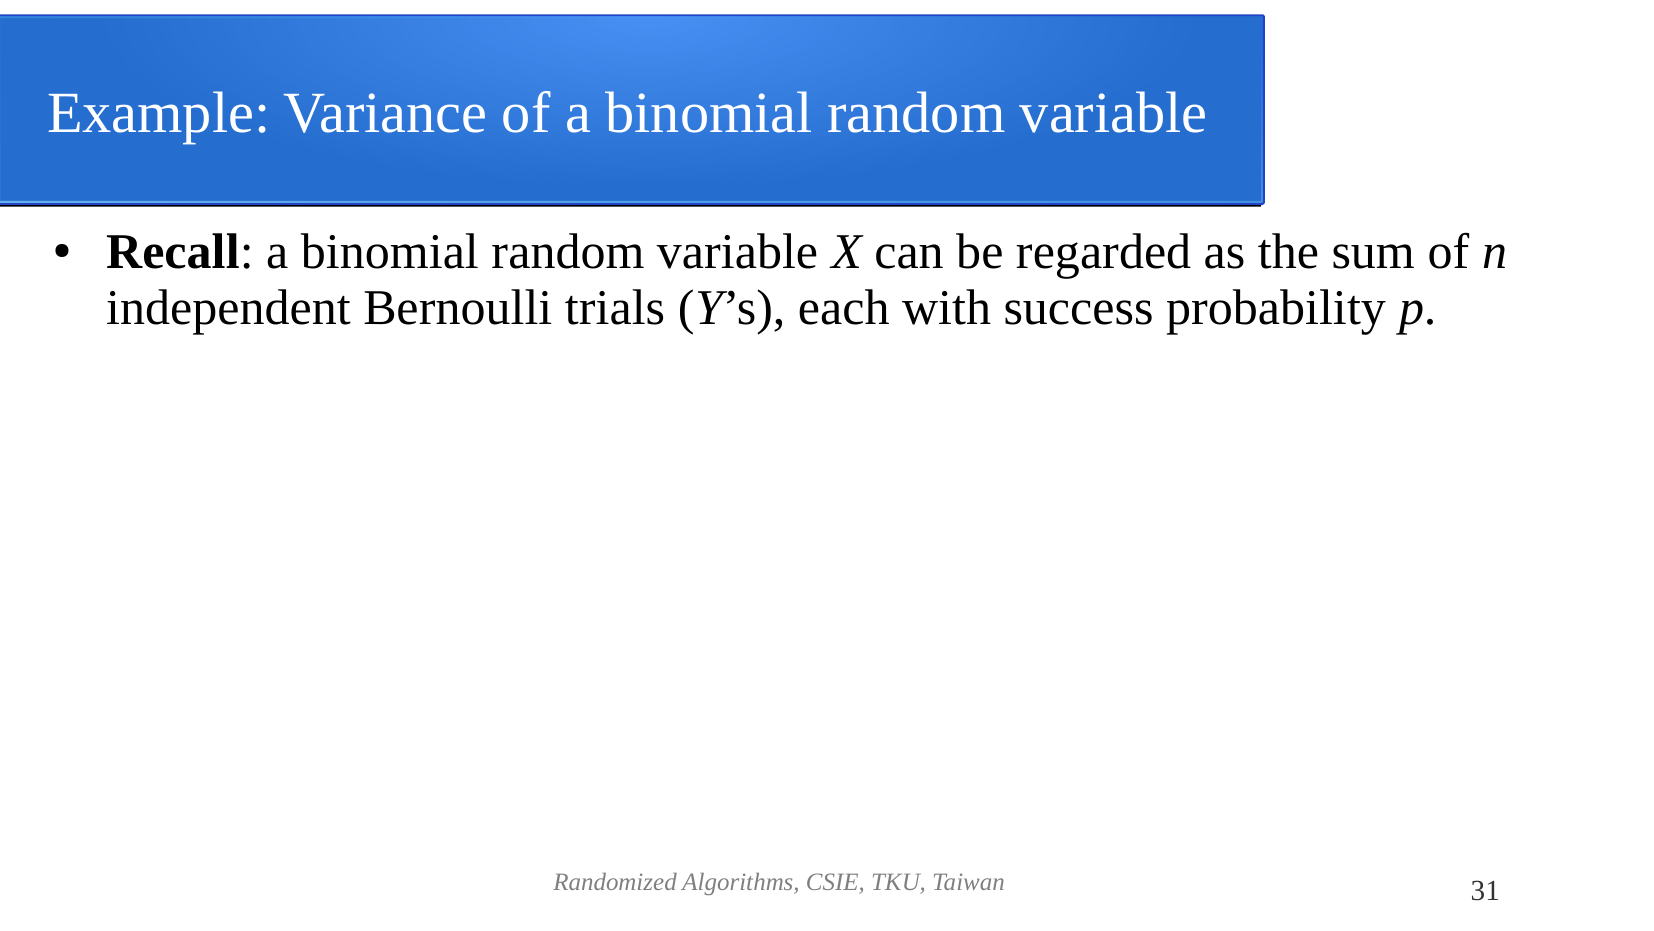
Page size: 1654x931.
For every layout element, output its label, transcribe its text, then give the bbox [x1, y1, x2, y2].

title Example: Variance of a binomial random variable [47, 35, 1252, 189]
list Recall: a binomial random variable X can be regarded as the sum of n independent Bernoulli trials (Y’s), each with success probability p. [35, 224, 1571, 764]
